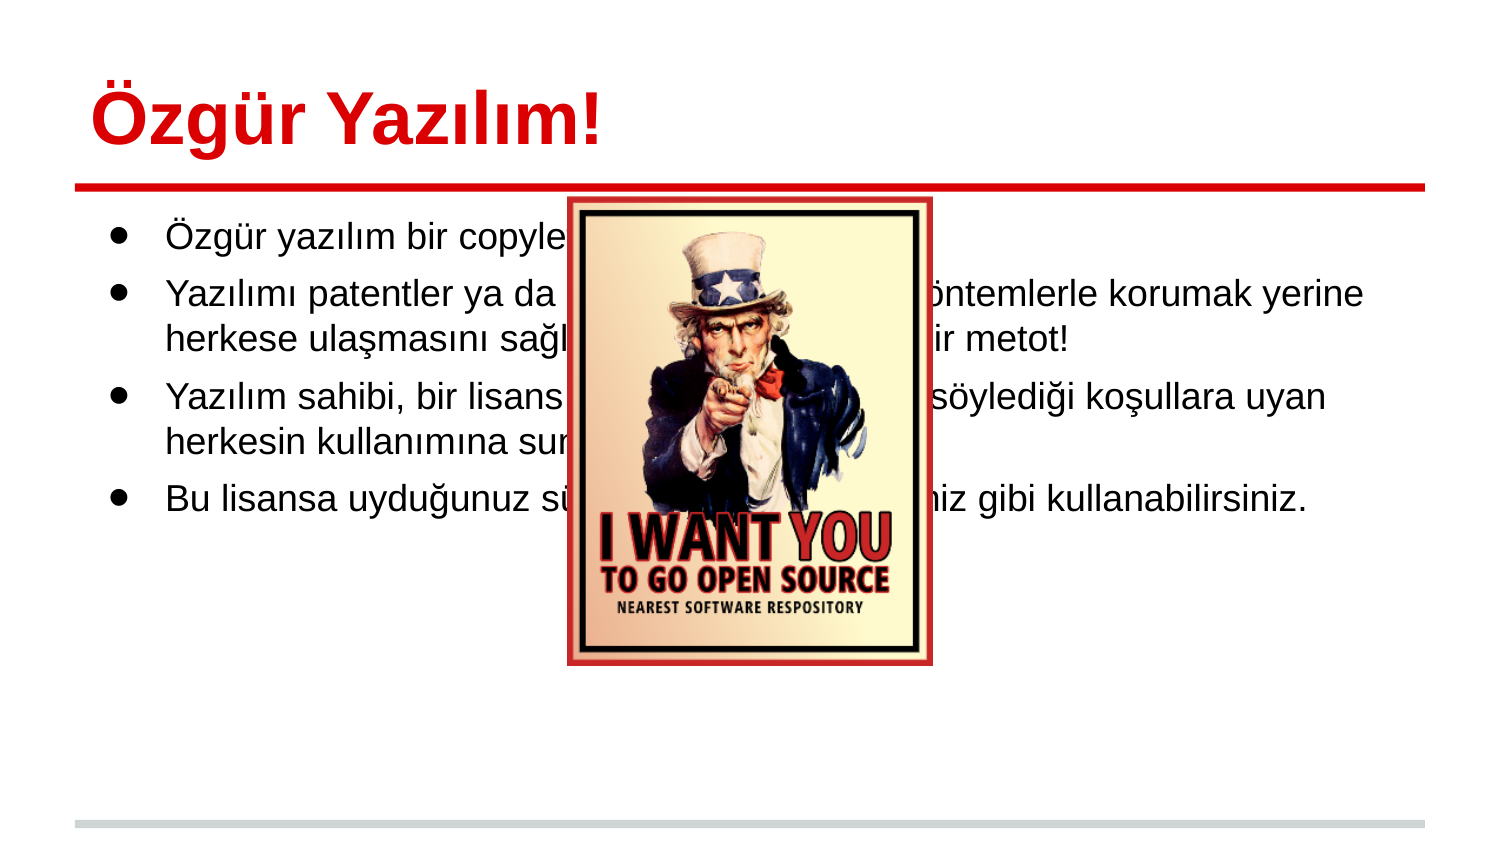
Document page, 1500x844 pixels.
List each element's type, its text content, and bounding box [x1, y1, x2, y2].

picture [567, 196, 933, 666]
list Özgür yazılım bir copyleft hareketi! Yazılımı patentler ya da kapalı kaynak kodlu yöntemlerle korumak yerine herkese ulaşmasını sağlamak için geliştirilen bir metot! Yazılım sahibi, bir lisans ile yazılımını lisansta söylediği koşullara uyan herkesin kullanımına sunuyor. Bu lisansa uyduğunuz sürece yazılımı istediğiniz gibi kullanabilirsiniz. [75, 196, 1425, 808]
title Özgür Yazılım! [75, 33, 1425, 175]
